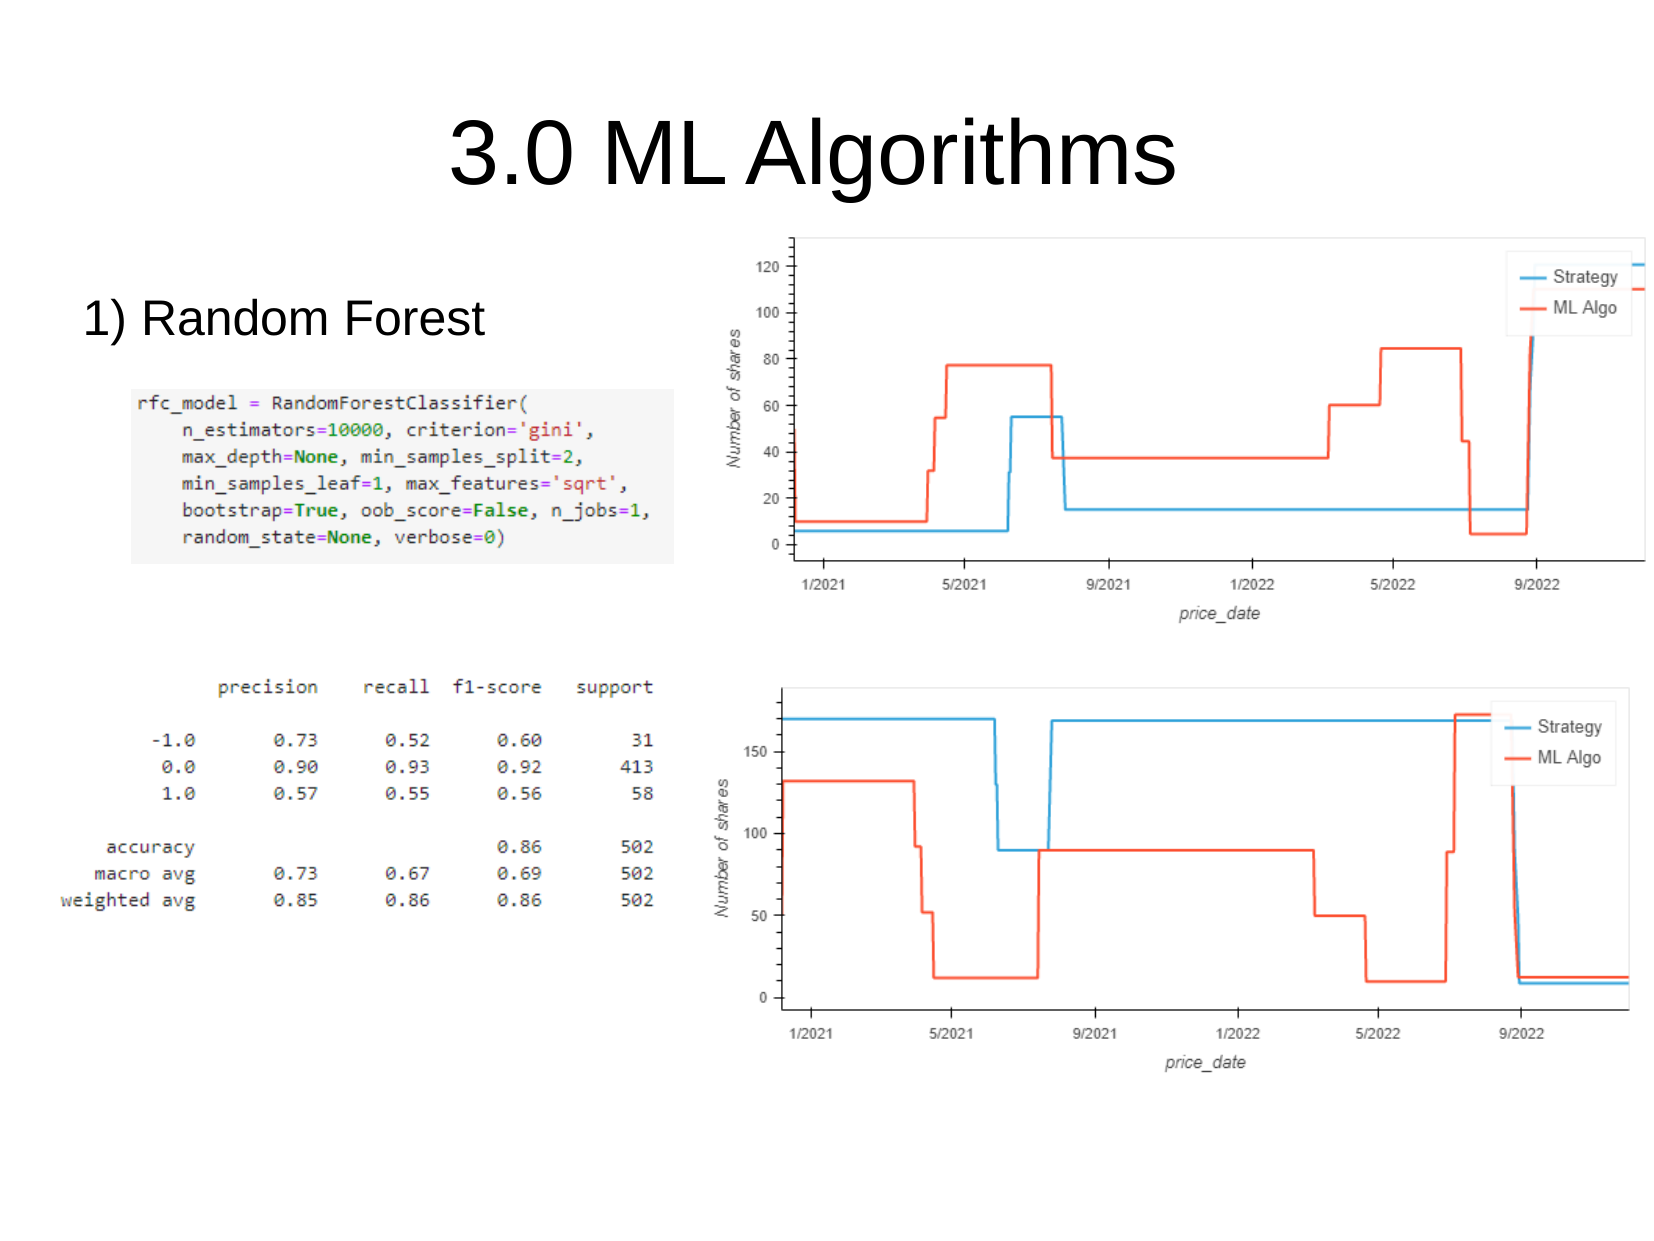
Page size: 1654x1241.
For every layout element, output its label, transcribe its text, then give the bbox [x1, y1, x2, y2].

subtitle Random Forest [82, 290, 1571, 1109]
picture [131, 389, 674, 564]
picture [47, 673, 687, 930]
picture [708, 674, 1642, 1075]
picture [720, 224, 1654, 626]
title 3.0 ML Algorithms [82, 49, 1571, 257]
